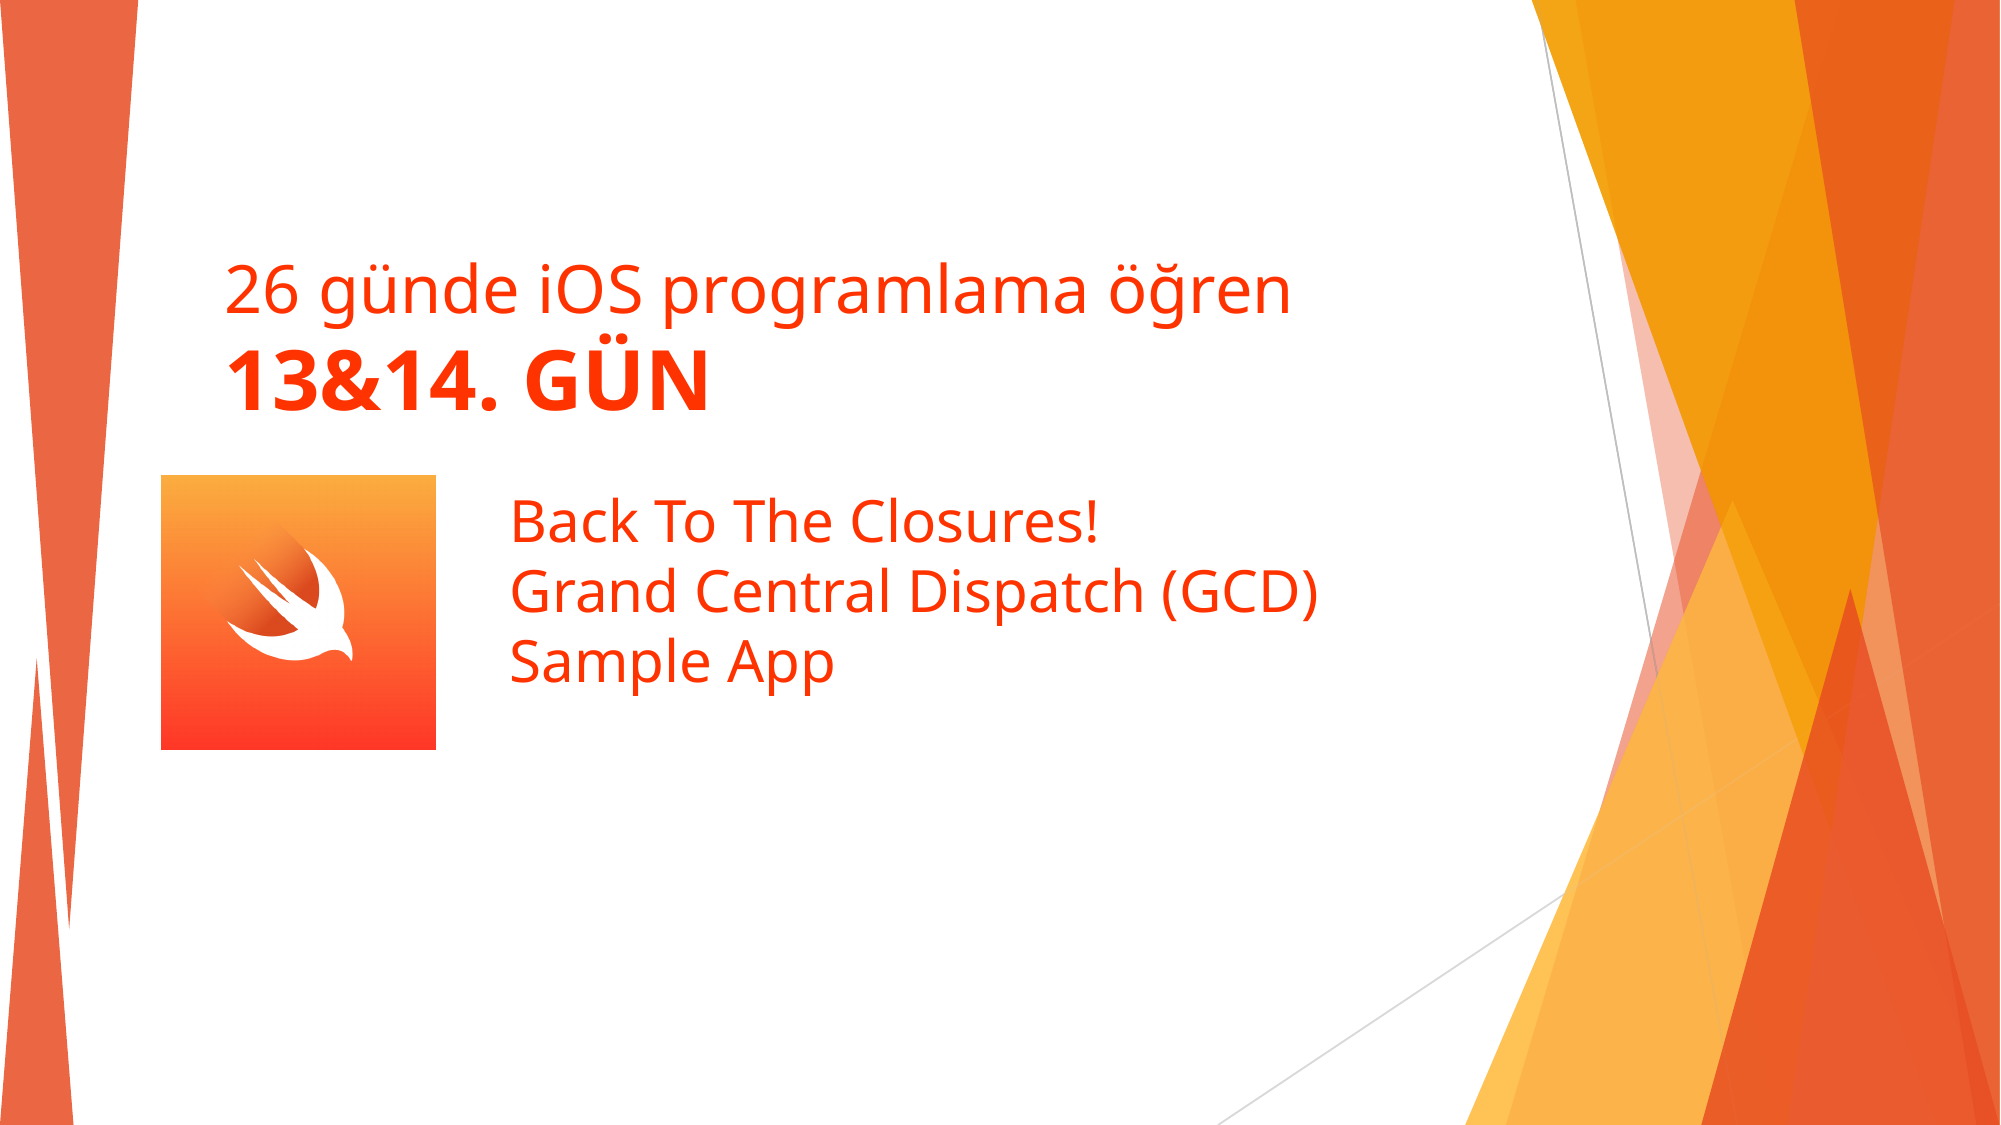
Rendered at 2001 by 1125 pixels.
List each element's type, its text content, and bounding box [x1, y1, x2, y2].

picture [161, 475, 436, 751]
text_box Back To The Closures! Grand Central Dispatch (GCD) Sample App [495, 476, 1770, 886]
title 26 günde iOS programlama öğren 13&14. GÜN [210, 239, 1561, 511]
